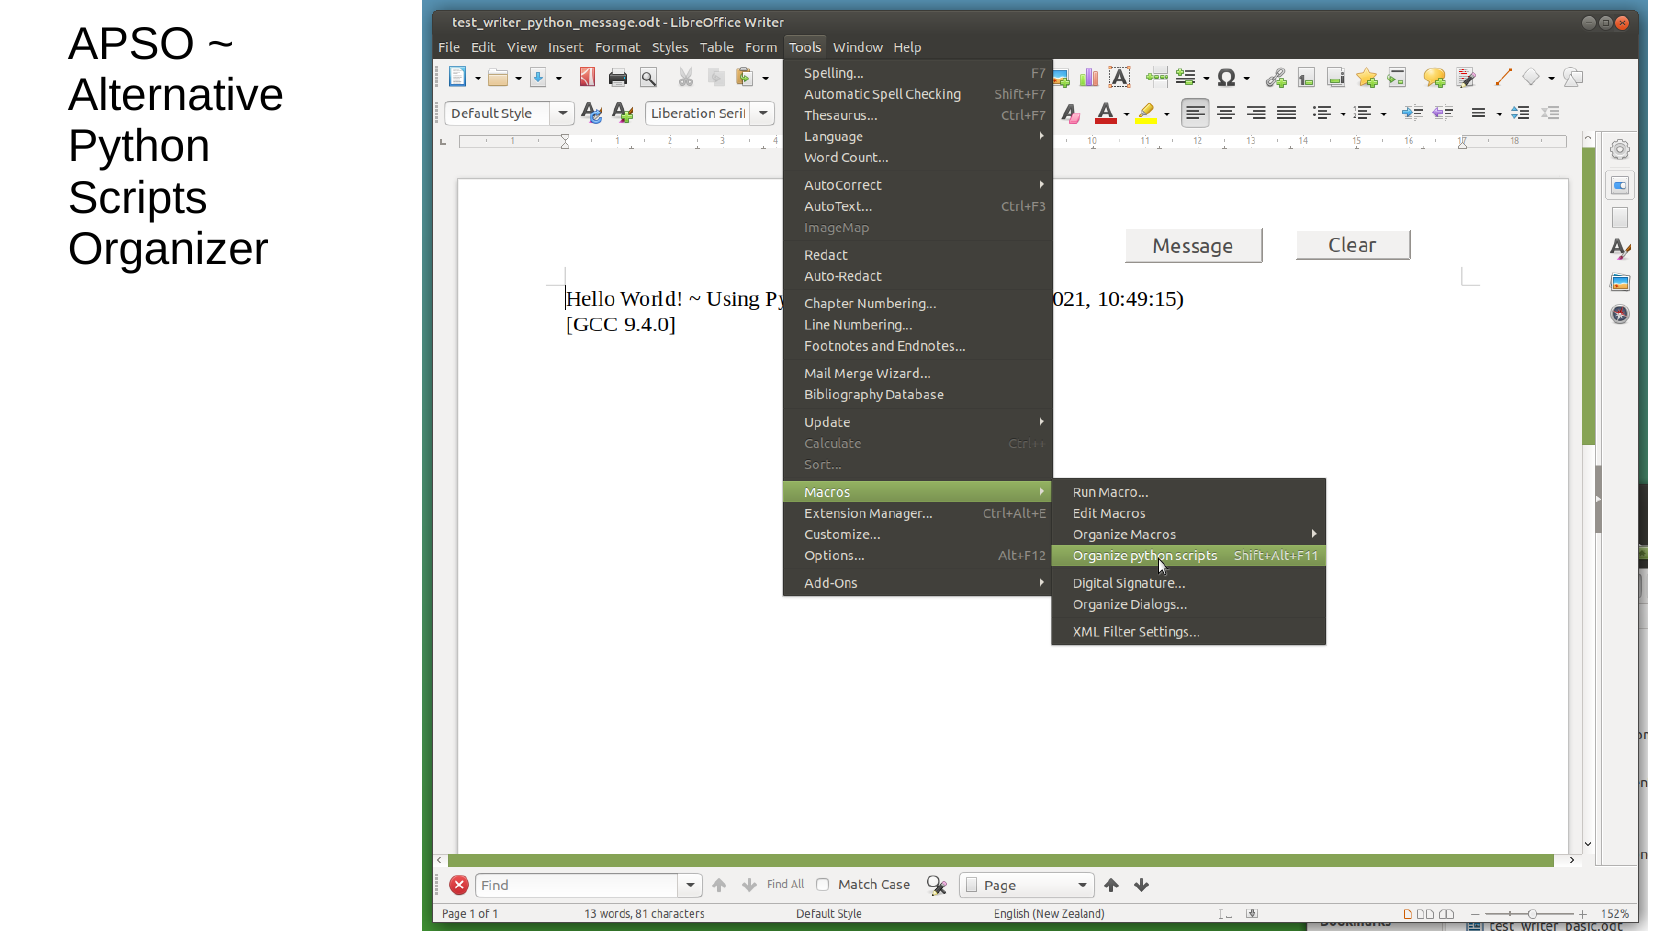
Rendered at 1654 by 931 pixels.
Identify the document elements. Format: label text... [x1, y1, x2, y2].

subtitle APSO ~ Alternative Python Scripts Organizer [67, 17, 422, 275]
picture [422, 0, 1648, 931]
